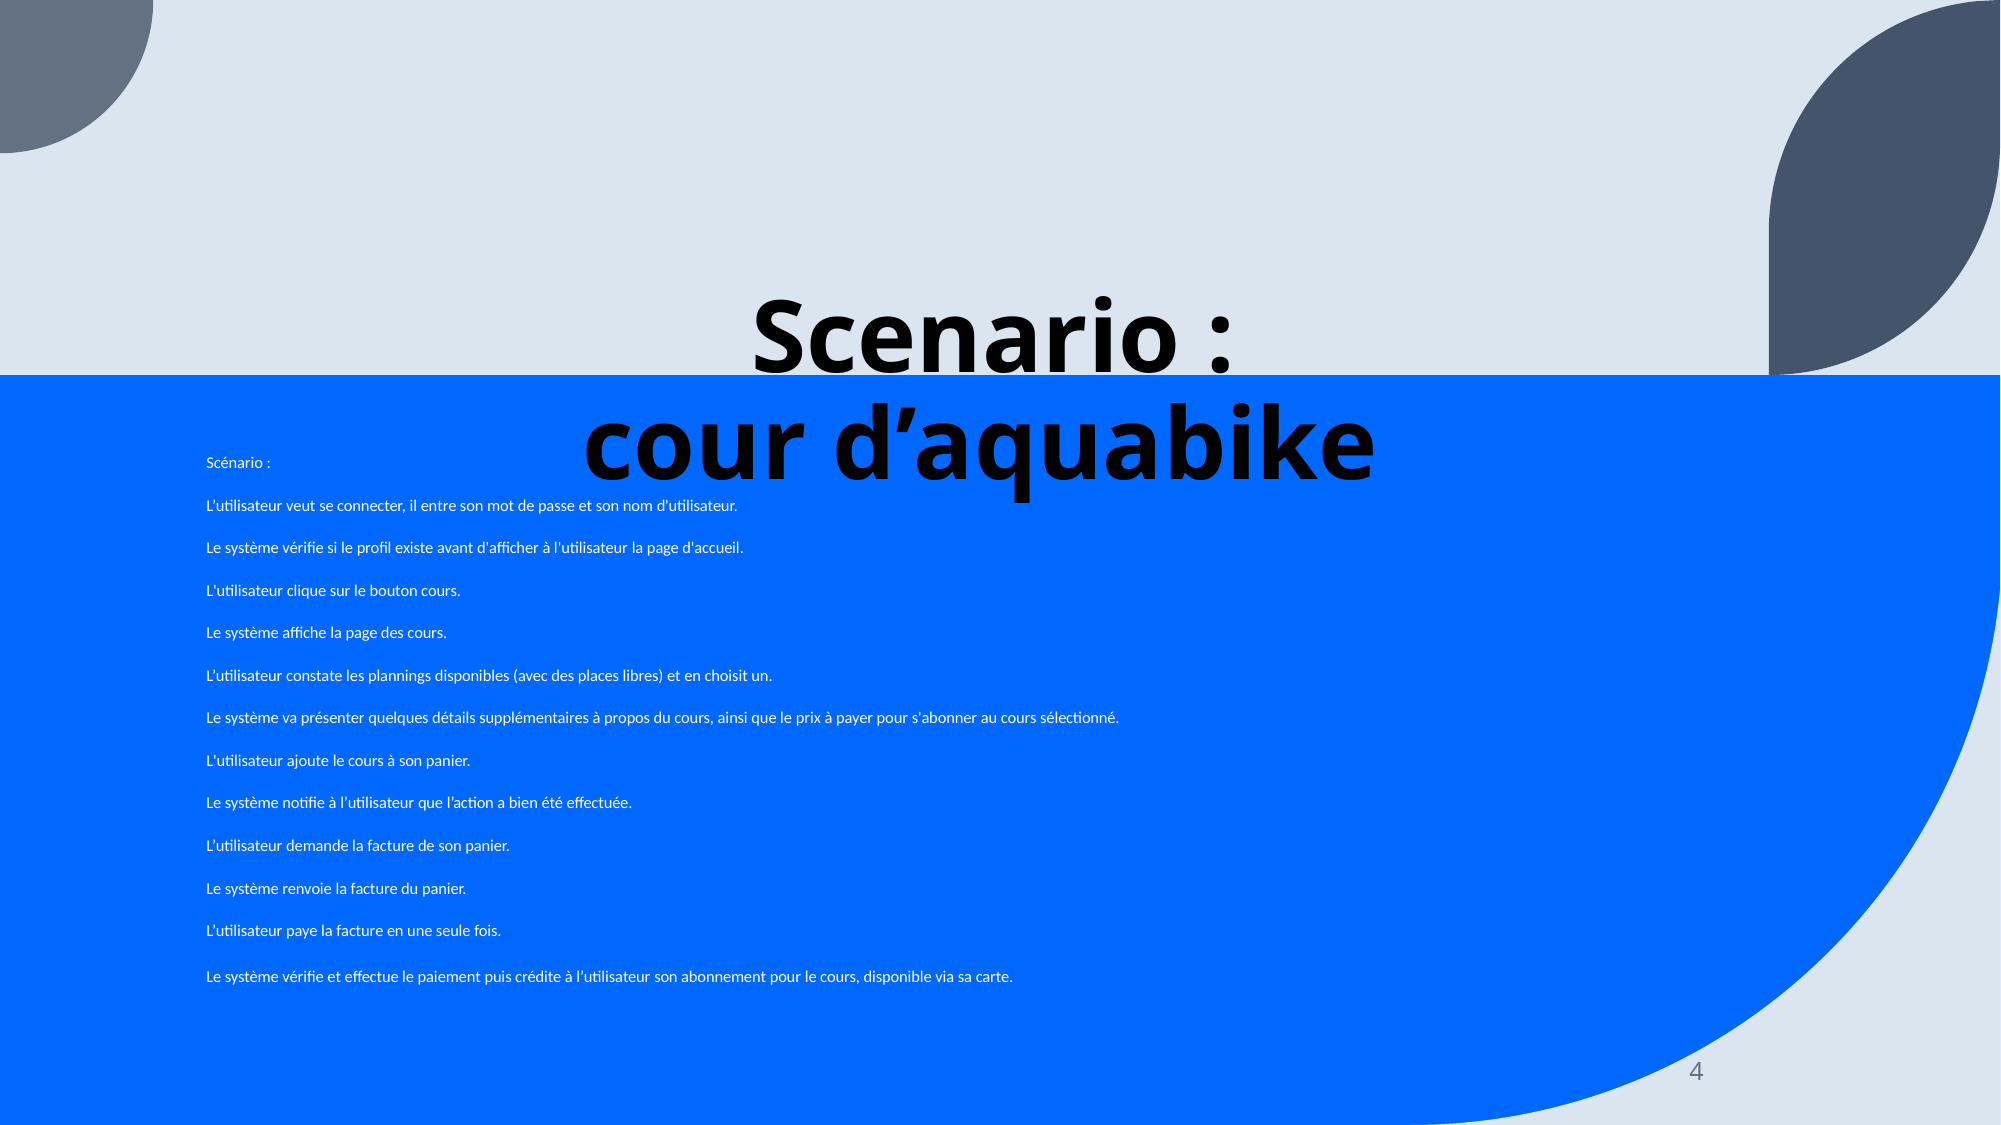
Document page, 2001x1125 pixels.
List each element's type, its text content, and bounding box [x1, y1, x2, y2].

list Scénario : L’utilisateur veut se connecter, il entre son mot de passe et son nom d'utilisateur. Le système vérifie si le profil existe avant d'afficher à l'utilisateur la page d'accueil. L'utilisateur clique sur le bouton cours. Le système affiche la page des cours. L’utilisateur constate les plannings disponibles (avec des places libres) et en choisit un. Le système va présenter quelques détails supplémentaires à propos du cours, ainsi que le prix à payer pour s'abonner au cours sélectionné. L'utilisateur ajoute le cours à son panier. Le système notifie à l’utilisateur que l’action a bien été effectuée. L’utilisateur demande la facture de son panier. Le système renvoie la facture du panier. L’utilisateur paye la facture en une seule fois. Le système vérifie et effectue le paiement puis crédite à l’utilisateur son abonnement pour le cours, disponible via sa carte. [166, 374, 1771, 938]
title Scenario : cour d’aquabike [204, 64, 1809, 456]
text_box ‹#› [1674, 1042, 1938, 1103]
